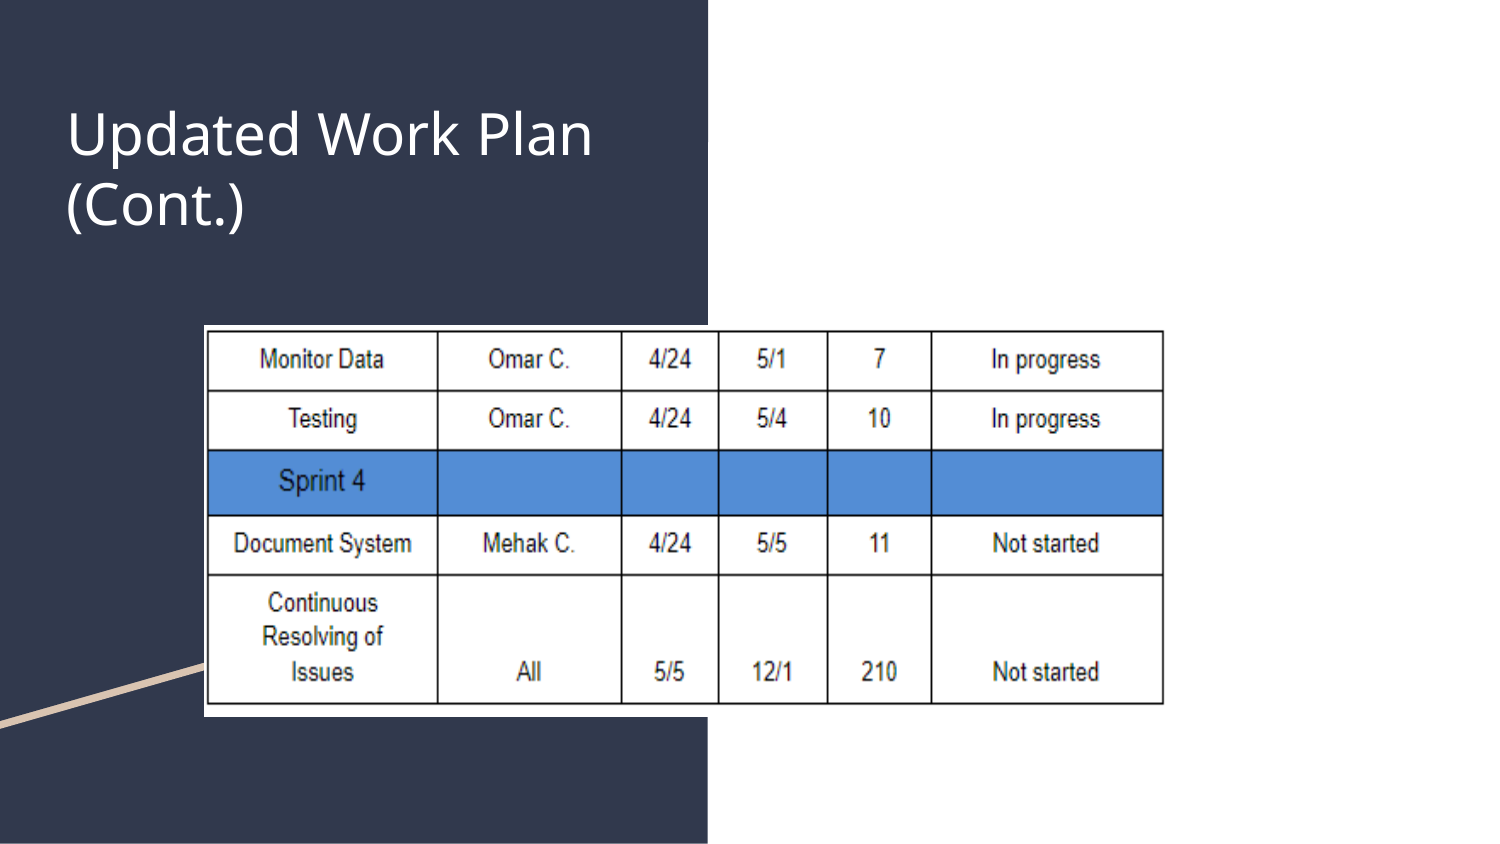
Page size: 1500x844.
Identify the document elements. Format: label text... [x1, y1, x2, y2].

title Updated Work Plan (Cont.) [51, 82, 660, 494]
picture [204, 325, 1171, 717]
